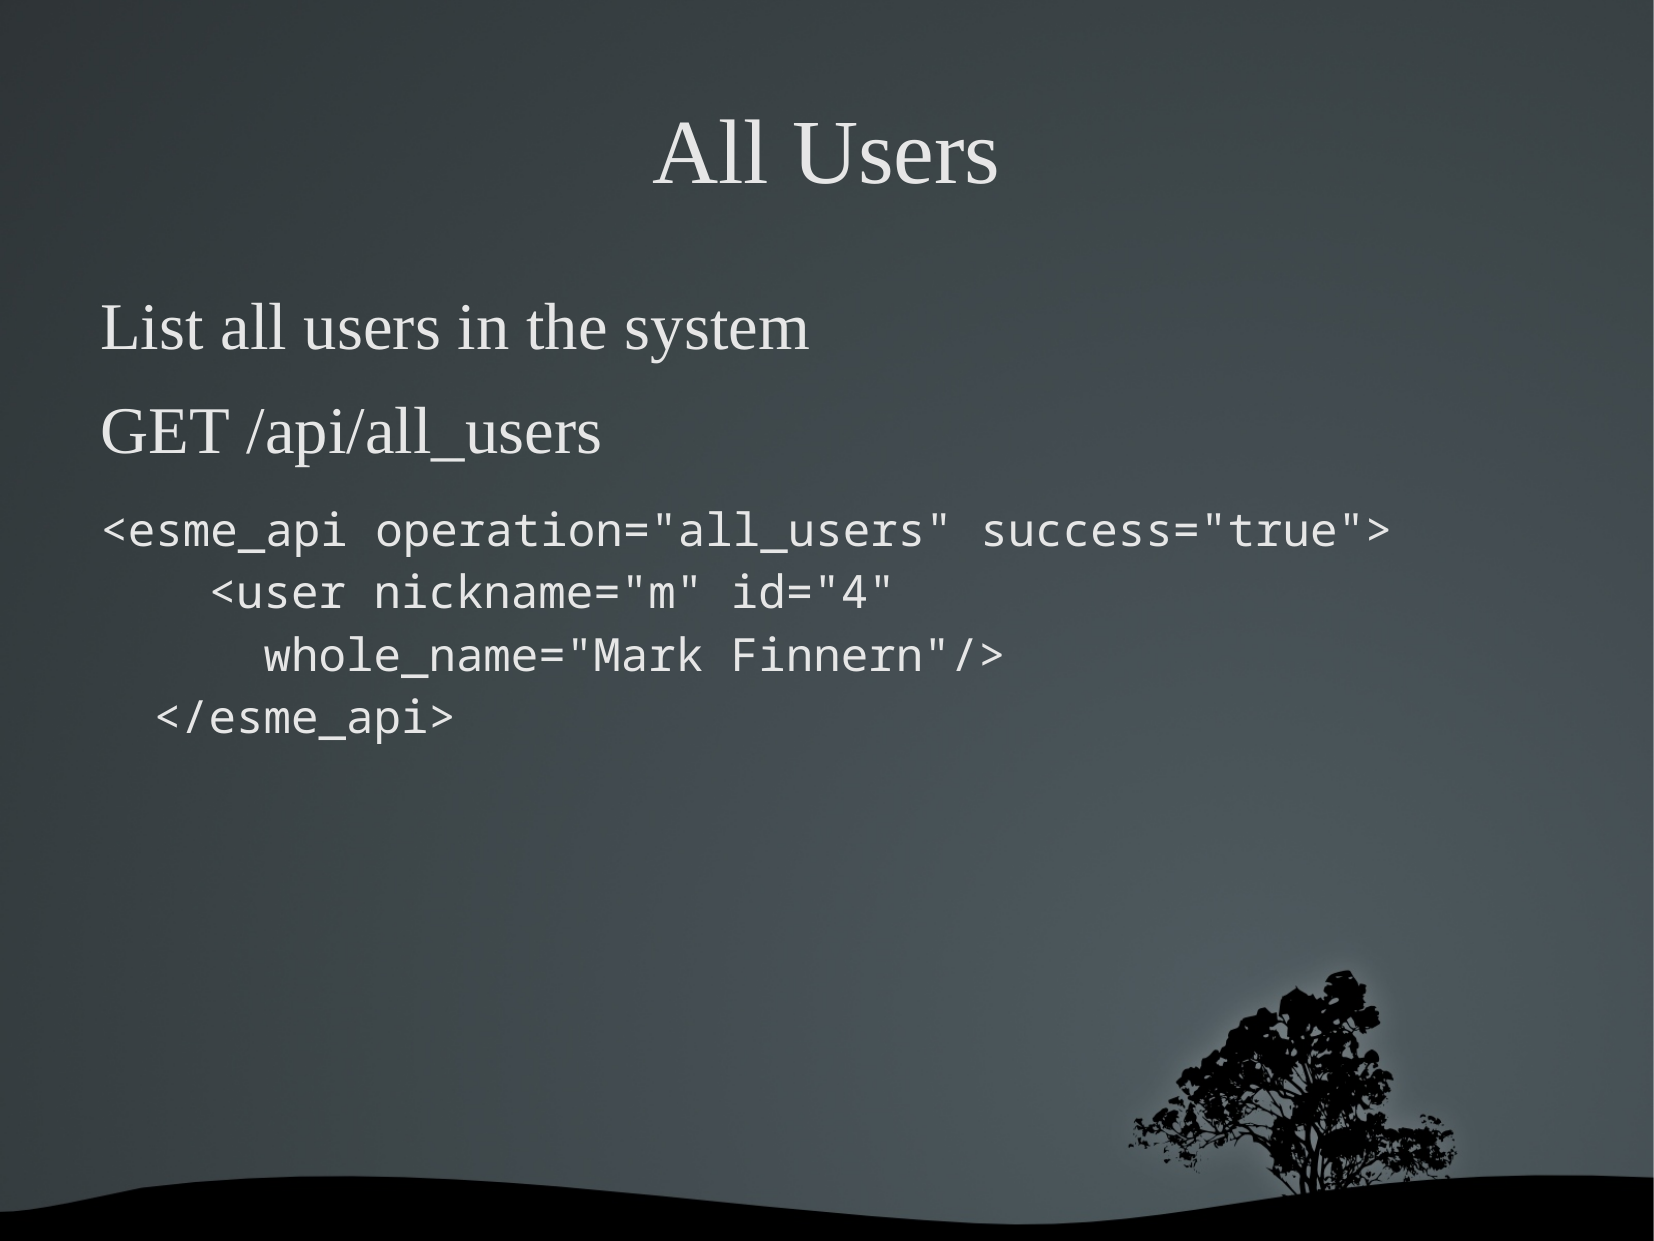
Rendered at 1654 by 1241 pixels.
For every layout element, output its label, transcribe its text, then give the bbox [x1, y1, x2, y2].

title All Users [82, 56, 1571, 250]
picture [0, 0, 1654, 1241]
list List all users in the system GET /api/all_users <esme_api operation="all_users" success="true"> <user nickname="m" id="4" whole_name="Mark Finnern"/> </esme_api> [82, 290, 1571, 1094]
